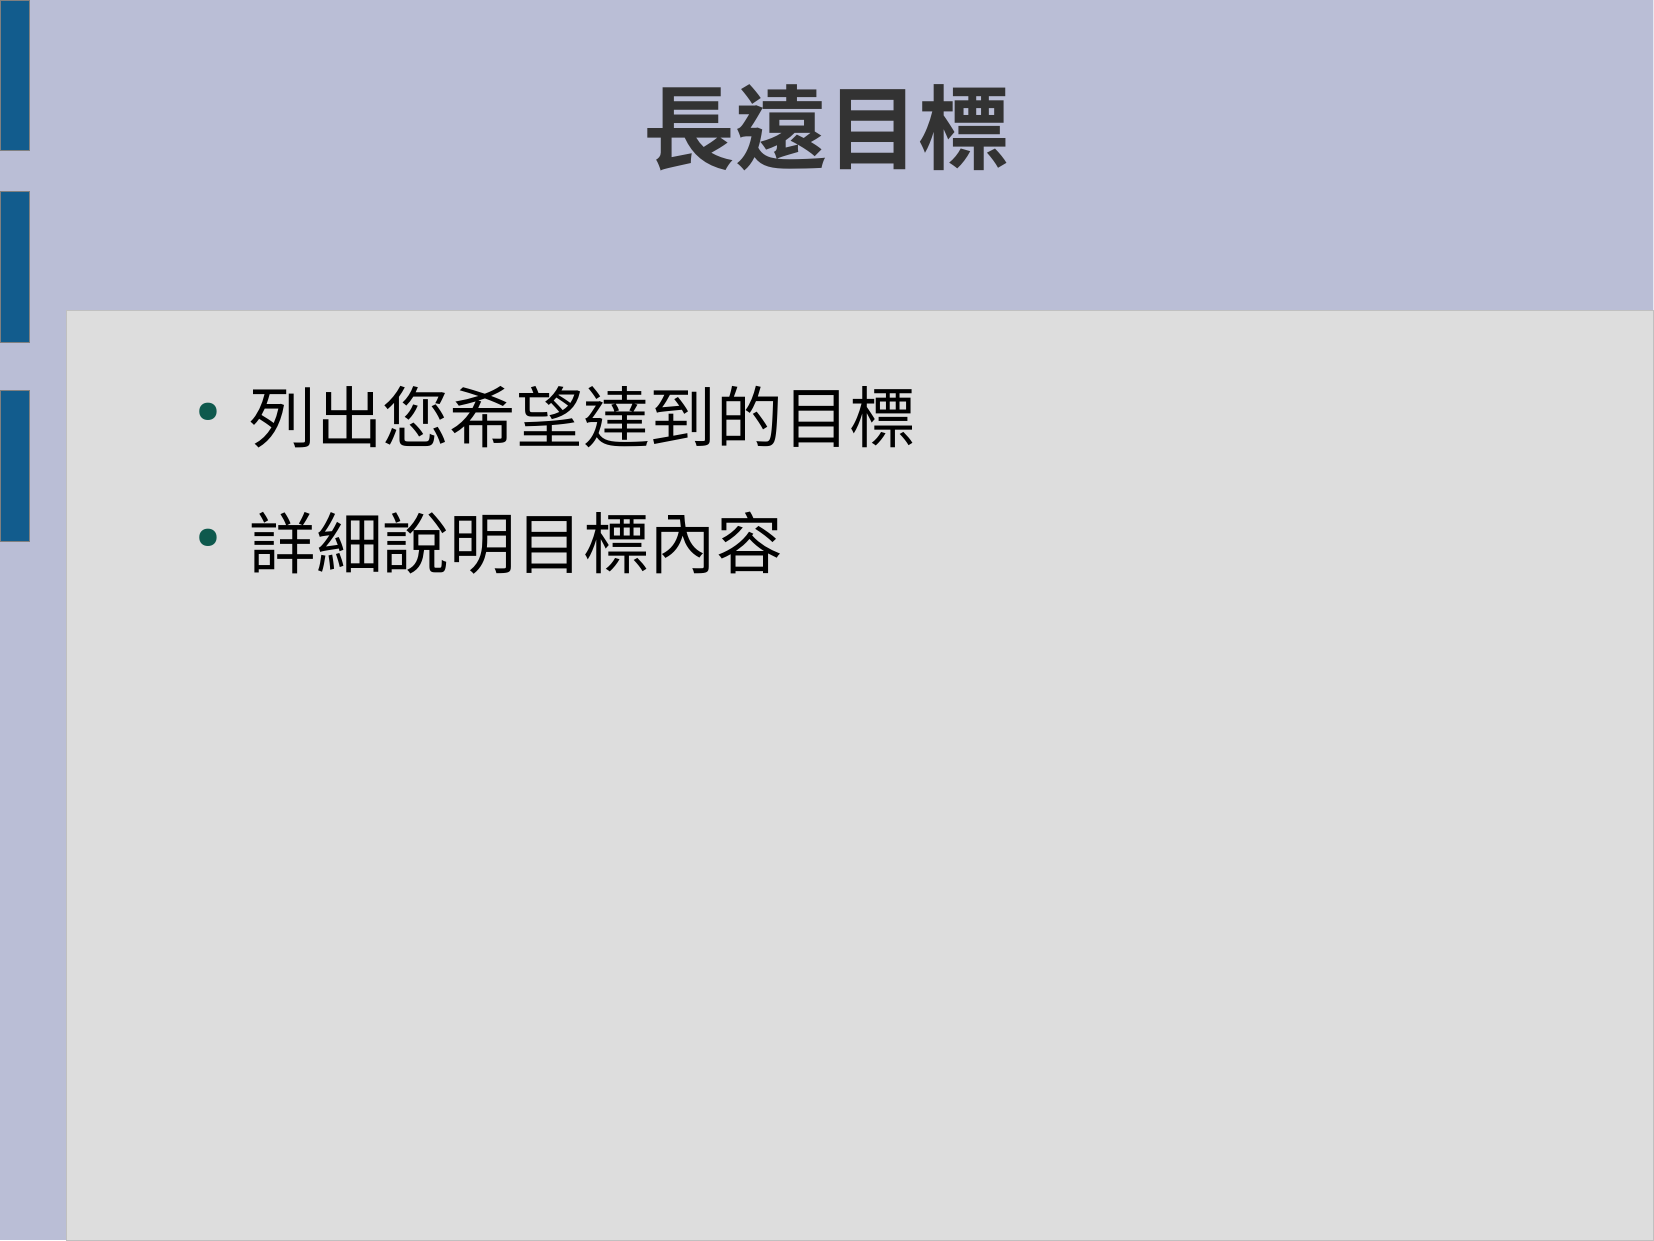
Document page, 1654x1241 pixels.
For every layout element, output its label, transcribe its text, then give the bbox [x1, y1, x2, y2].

list 列出您希望達到的目標 詳細說明目標內容 [178, 364, 1570, 1147]
title 長遠目標 [121, 19, 1534, 227]
